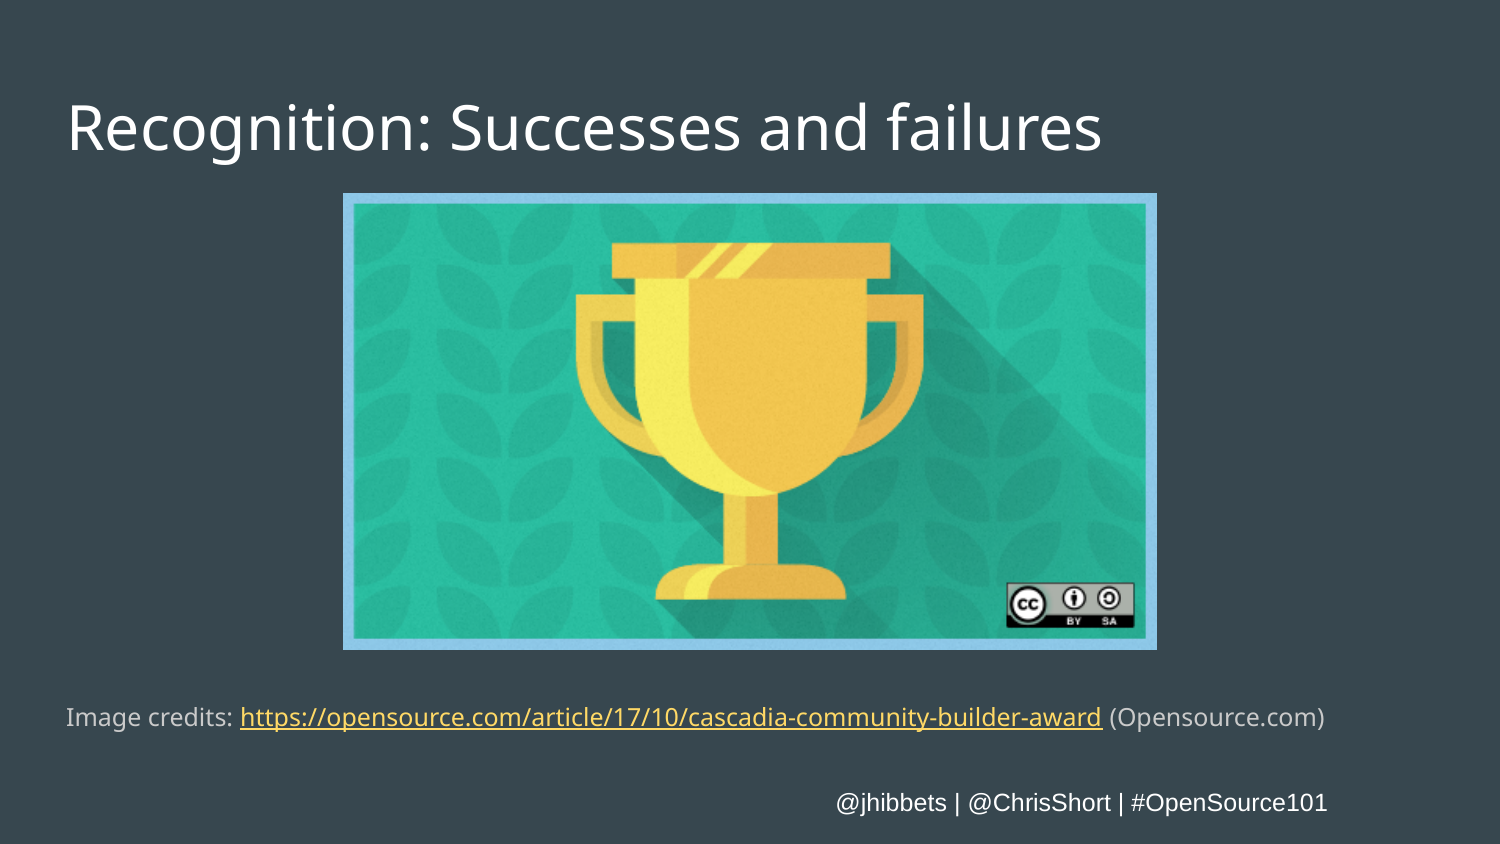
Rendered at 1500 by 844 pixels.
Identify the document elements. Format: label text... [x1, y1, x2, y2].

list Image credits: https://opensource.com/article/17/10/cascadia-community-builder-award (Opensource.com) [51, 686, 1449, 750]
title Recognition: Successes and failures [51, 72, 1449, 167]
picture [343, 193, 1157, 650]
